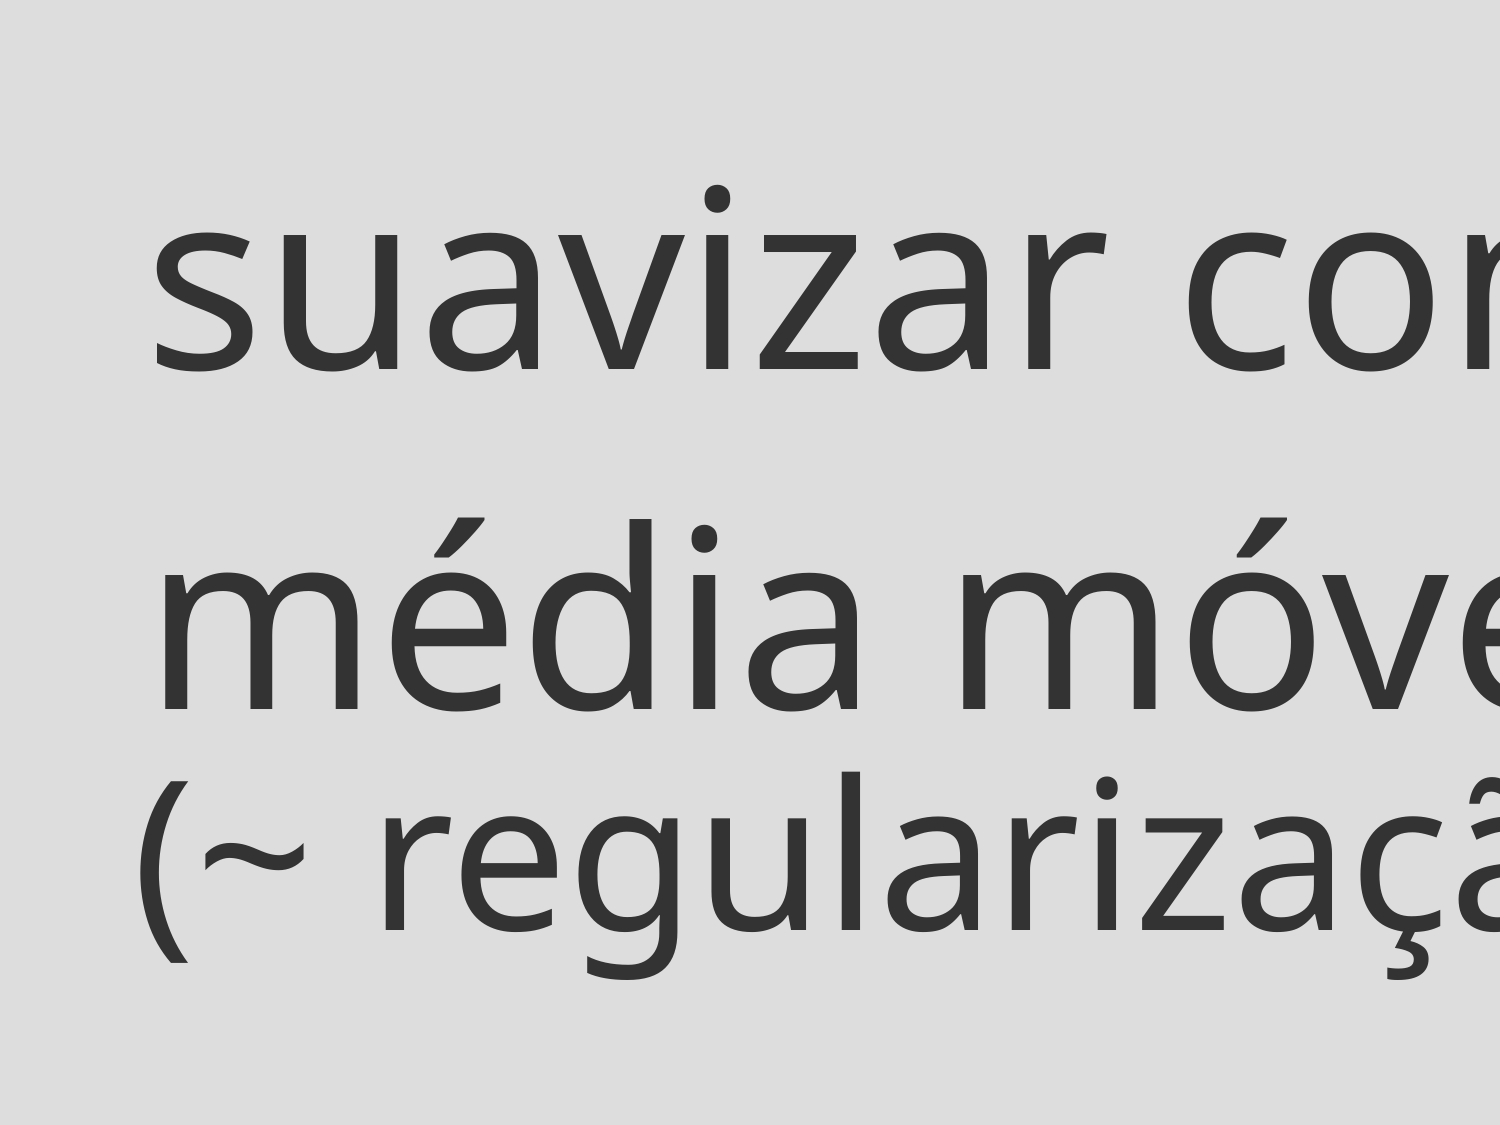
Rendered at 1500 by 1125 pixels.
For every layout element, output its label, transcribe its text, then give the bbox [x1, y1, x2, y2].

text_box (~ regularização) [118, 700, 1227, 1125]
text_box suavizar com média móvel [129, 94, 1147, 700]
